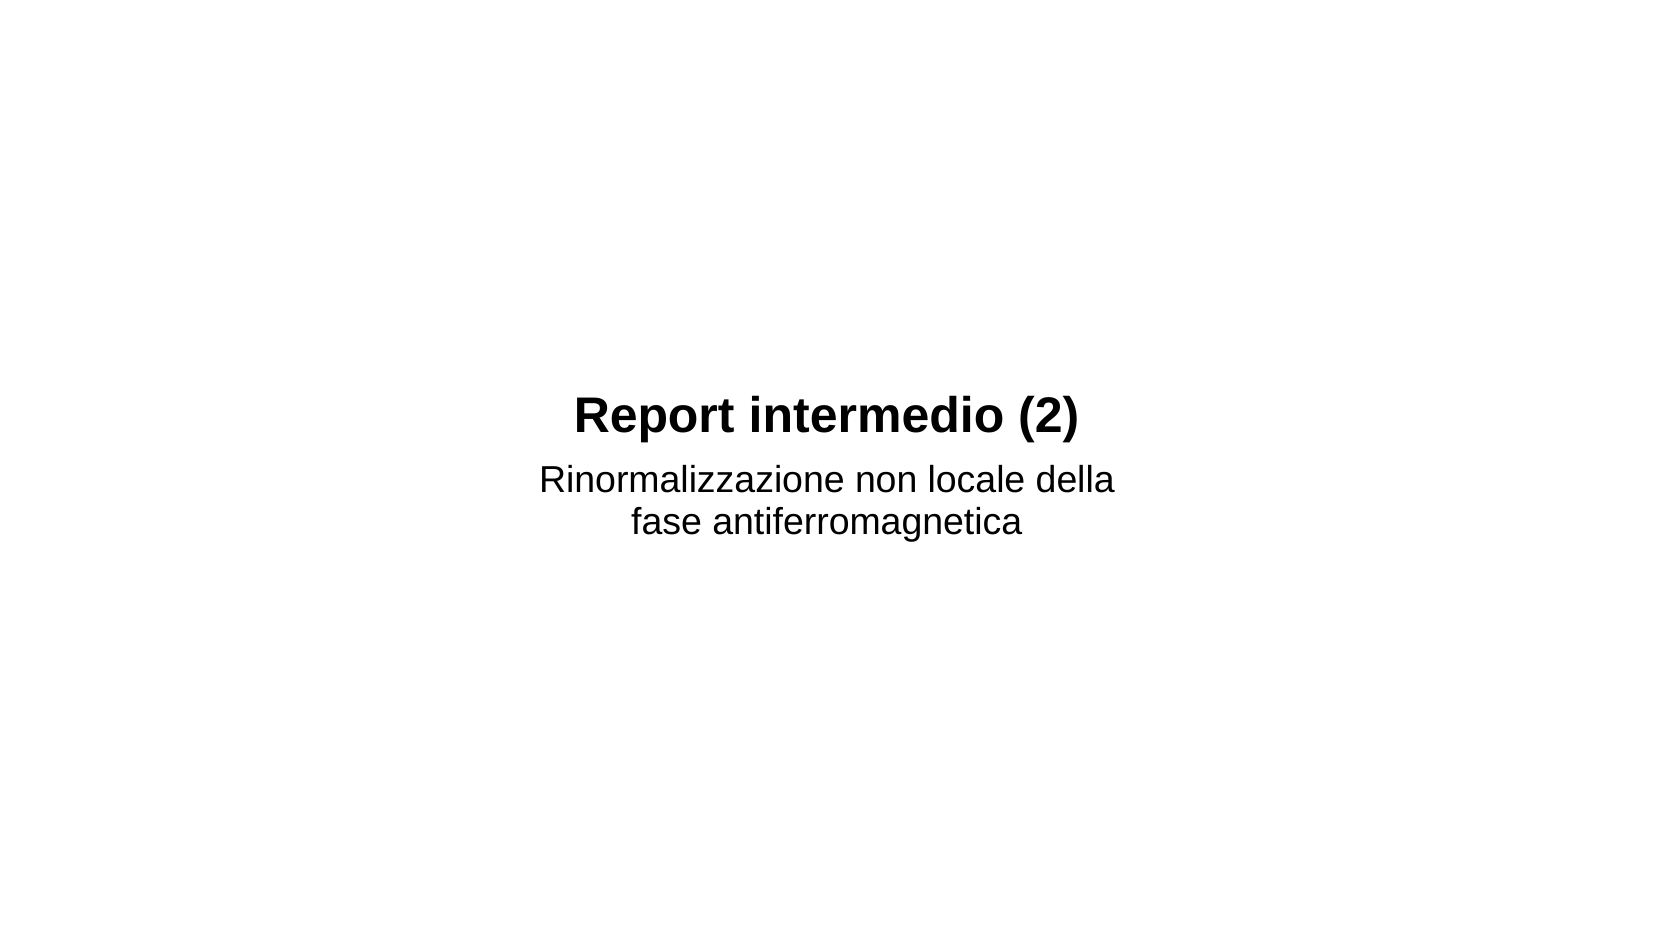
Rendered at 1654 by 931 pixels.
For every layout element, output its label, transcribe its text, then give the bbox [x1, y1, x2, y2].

text_box Report intermedio (2) [558, 380, 1095, 451]
text_box Rinormalizzazione non locale della fase antiferromagnetica [524, 451, 1130, 550]
